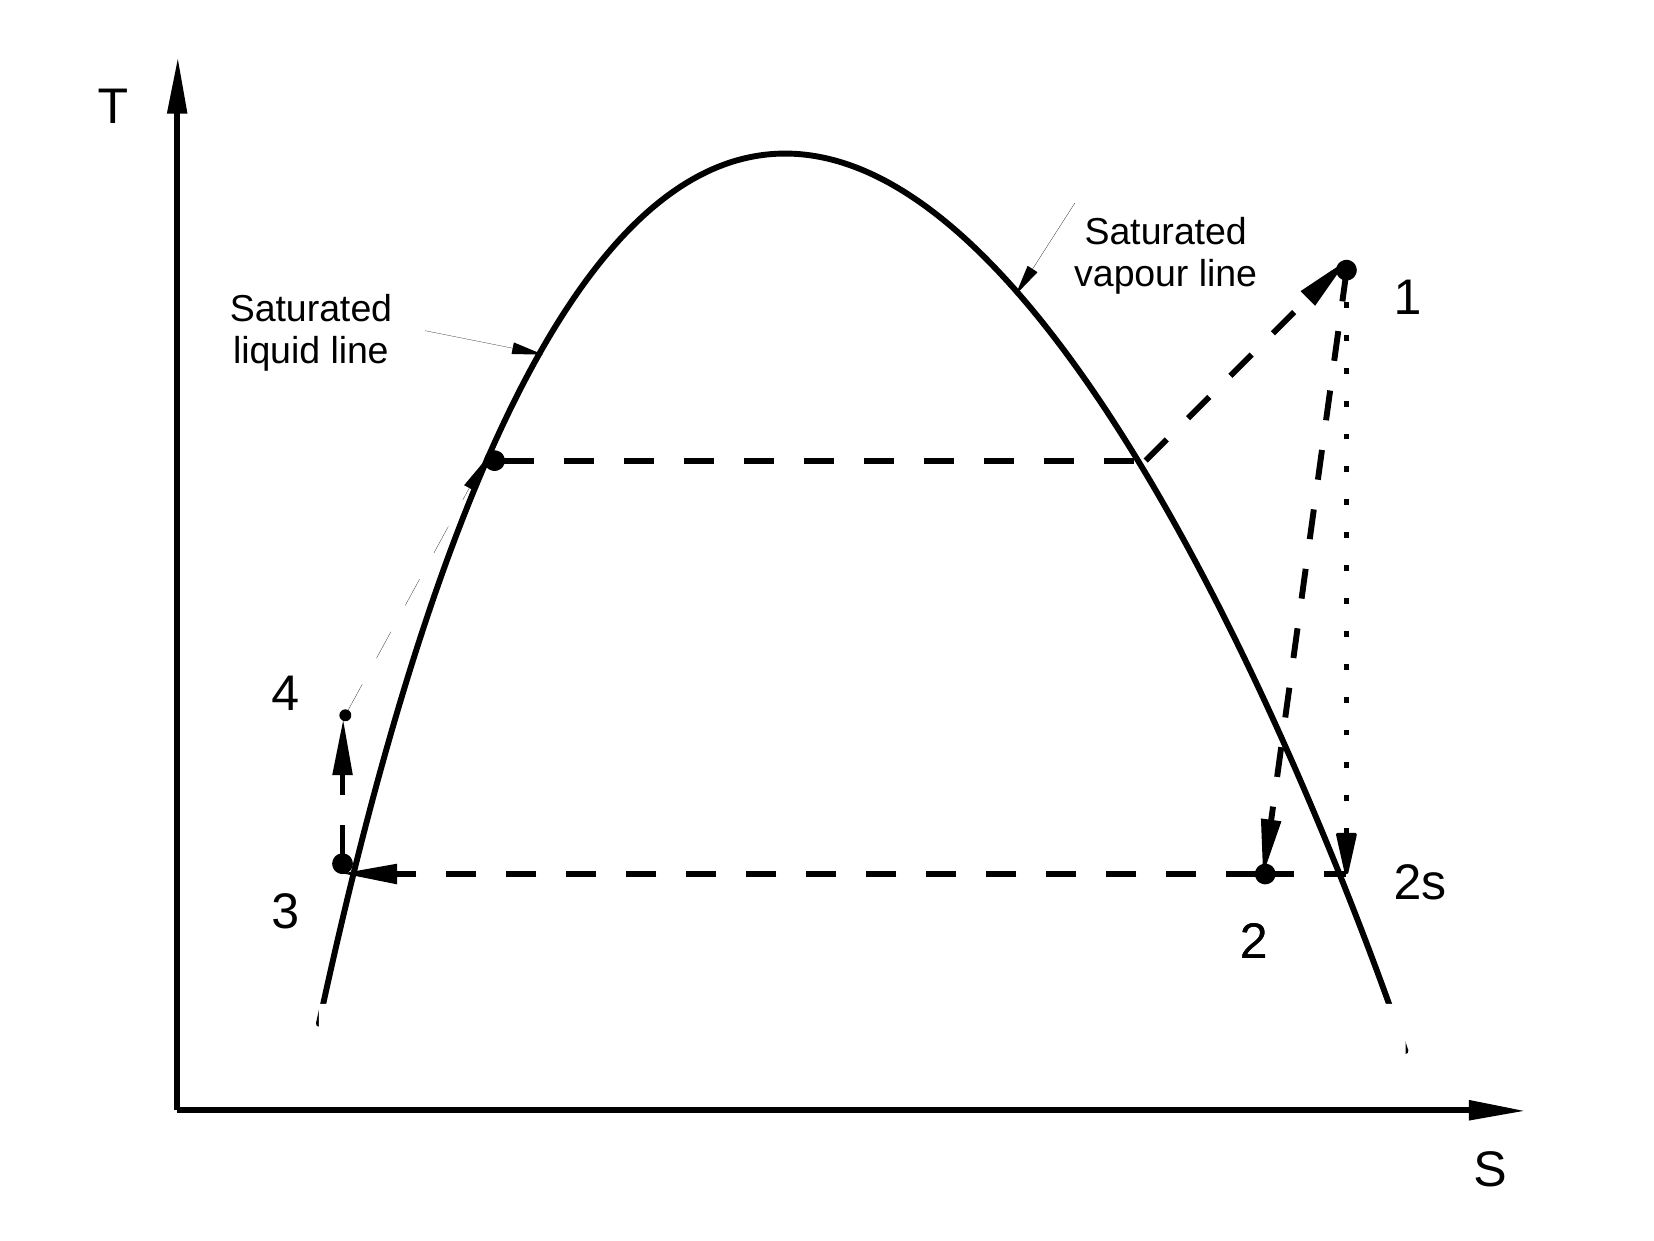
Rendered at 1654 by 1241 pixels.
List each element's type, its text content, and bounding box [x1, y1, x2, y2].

text_box 2s [1378, 846, 1462, 918]
text_box 2 [1225, 905, 1283, 977]
text_box S [1458, 1133, 1542, 1205]
text_box 4 [256, 657, 315, 729]
text_box Saturated liquid line [214, 279, 455, 379]
text_box T [82, 70, 143, 142]
text_box 3 [256, 876, 315, 948]
text_box [318, 153, 1406, 1063]
text_box Saturated vapour line [1059, 203, 1300, 302]
text_box 1 [1378, 262, 1437, 333]
